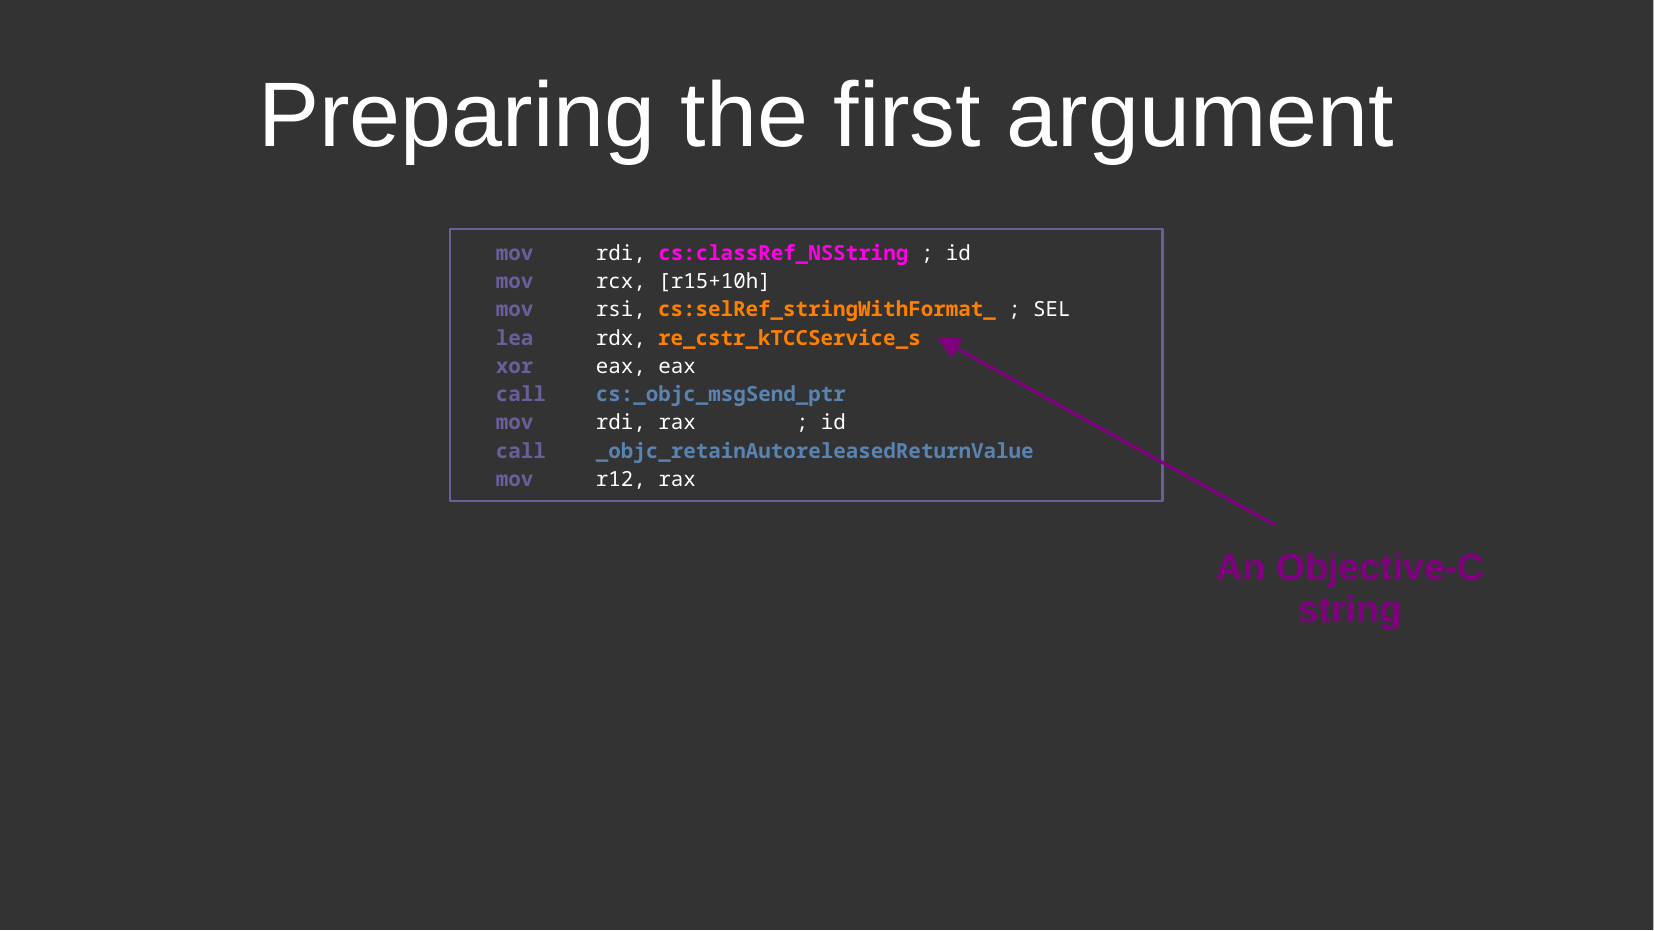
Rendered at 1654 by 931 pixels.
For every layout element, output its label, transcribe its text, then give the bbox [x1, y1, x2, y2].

text_box mov rdi, cs:classRef_NSString ; id mov rcx, [r15+10h] mov rsi, cs:selRef_stringWithFormat_ ; SEL lea rdx, re_cstr_kTCCService_s xor eax, eax call cs:_objc_msgSend_ptr mov rdi, rax ; id call _objc_retainAutoreleasedReturnValue mov r12, rax [450, 229, 1163, 478]
text_box An Objective-C string [1200, 538, 1501, 638]
title Preparing the first argument [82, 37, 1571, 193]
